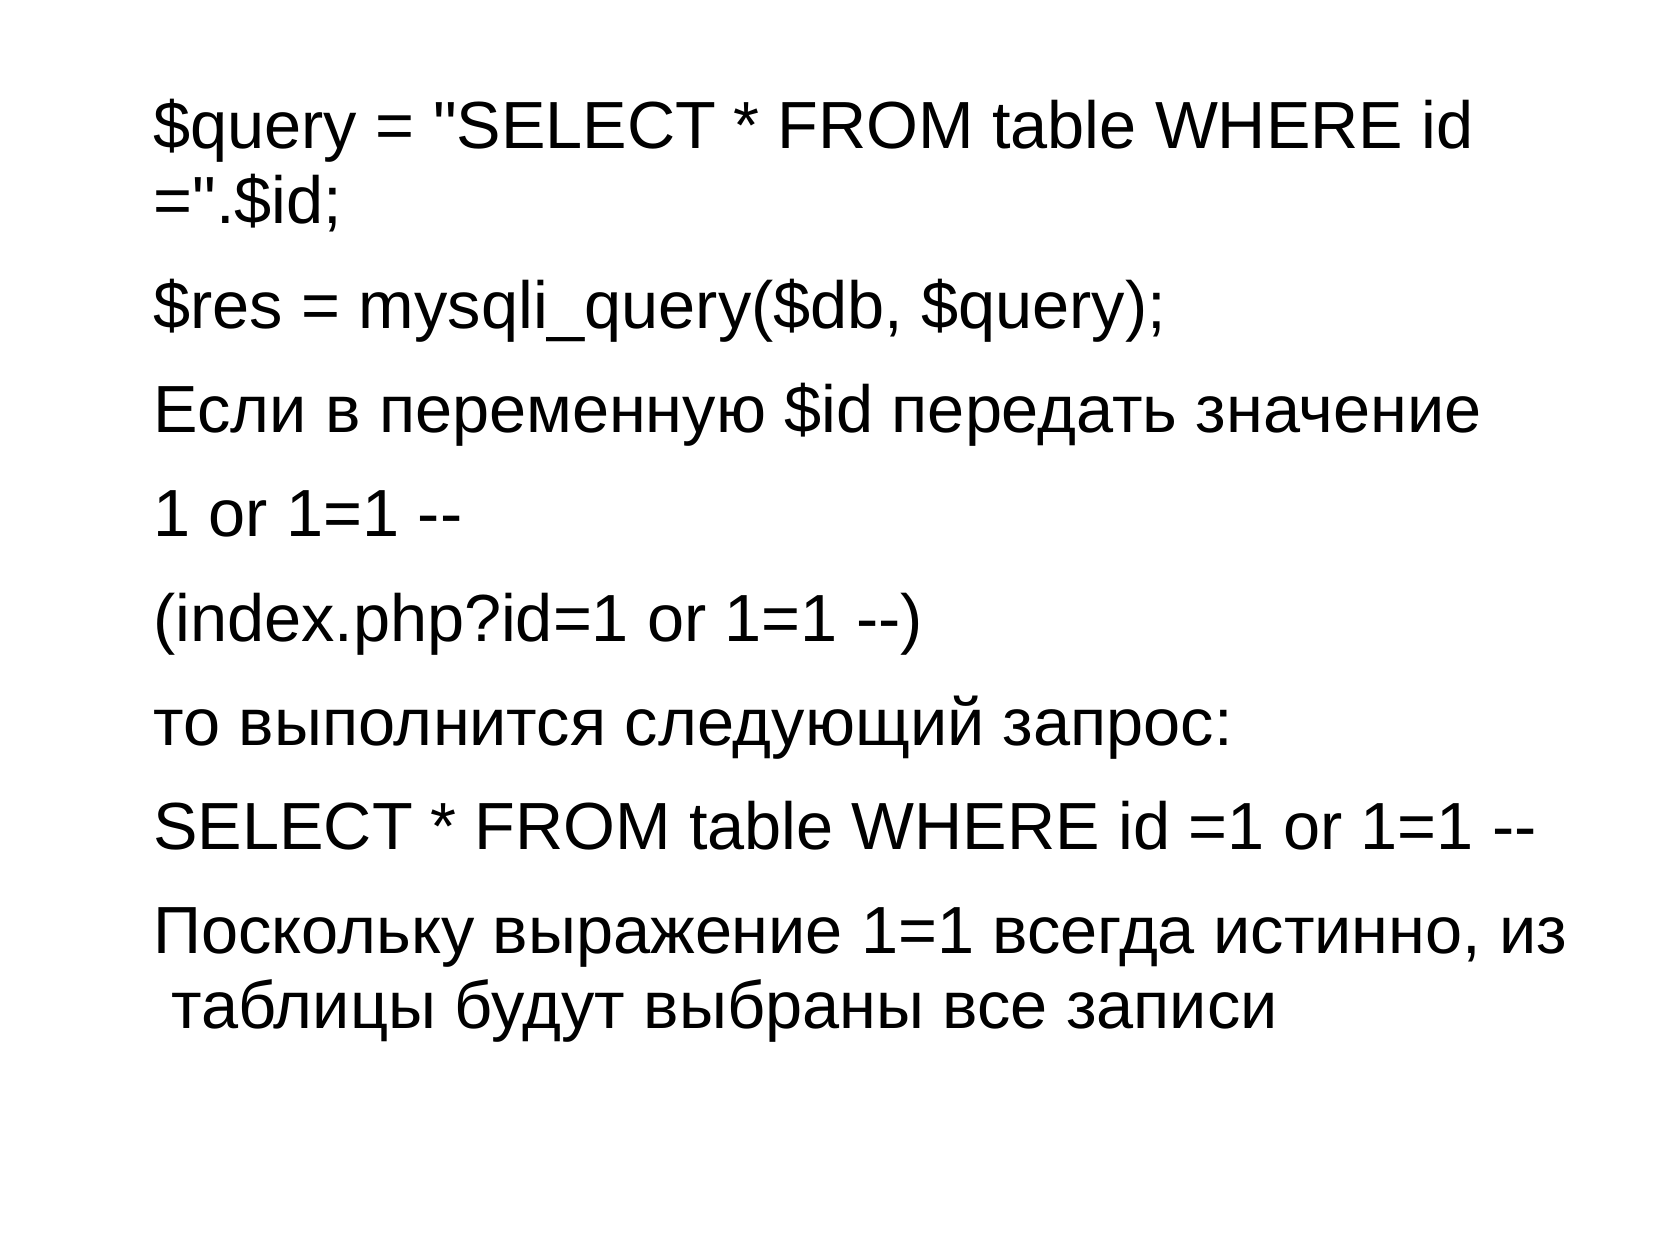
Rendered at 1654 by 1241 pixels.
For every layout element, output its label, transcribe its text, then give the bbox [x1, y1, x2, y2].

list $query = "SELECT * FROM table WHERE id =".$id; $res = mysqli_query($db, $query); Если в переменную $id передать значение 1 or 1=1 -- (index.php?id=1 or 1=1 --) то выполнится следующий запрос: SELECT * FROM table WHERE id =1 or 1=1 -- Поскольку выражение 1=1 всегда истинно, из таблицы будут выбраны все записи [82, 88, 1571, 1152]
